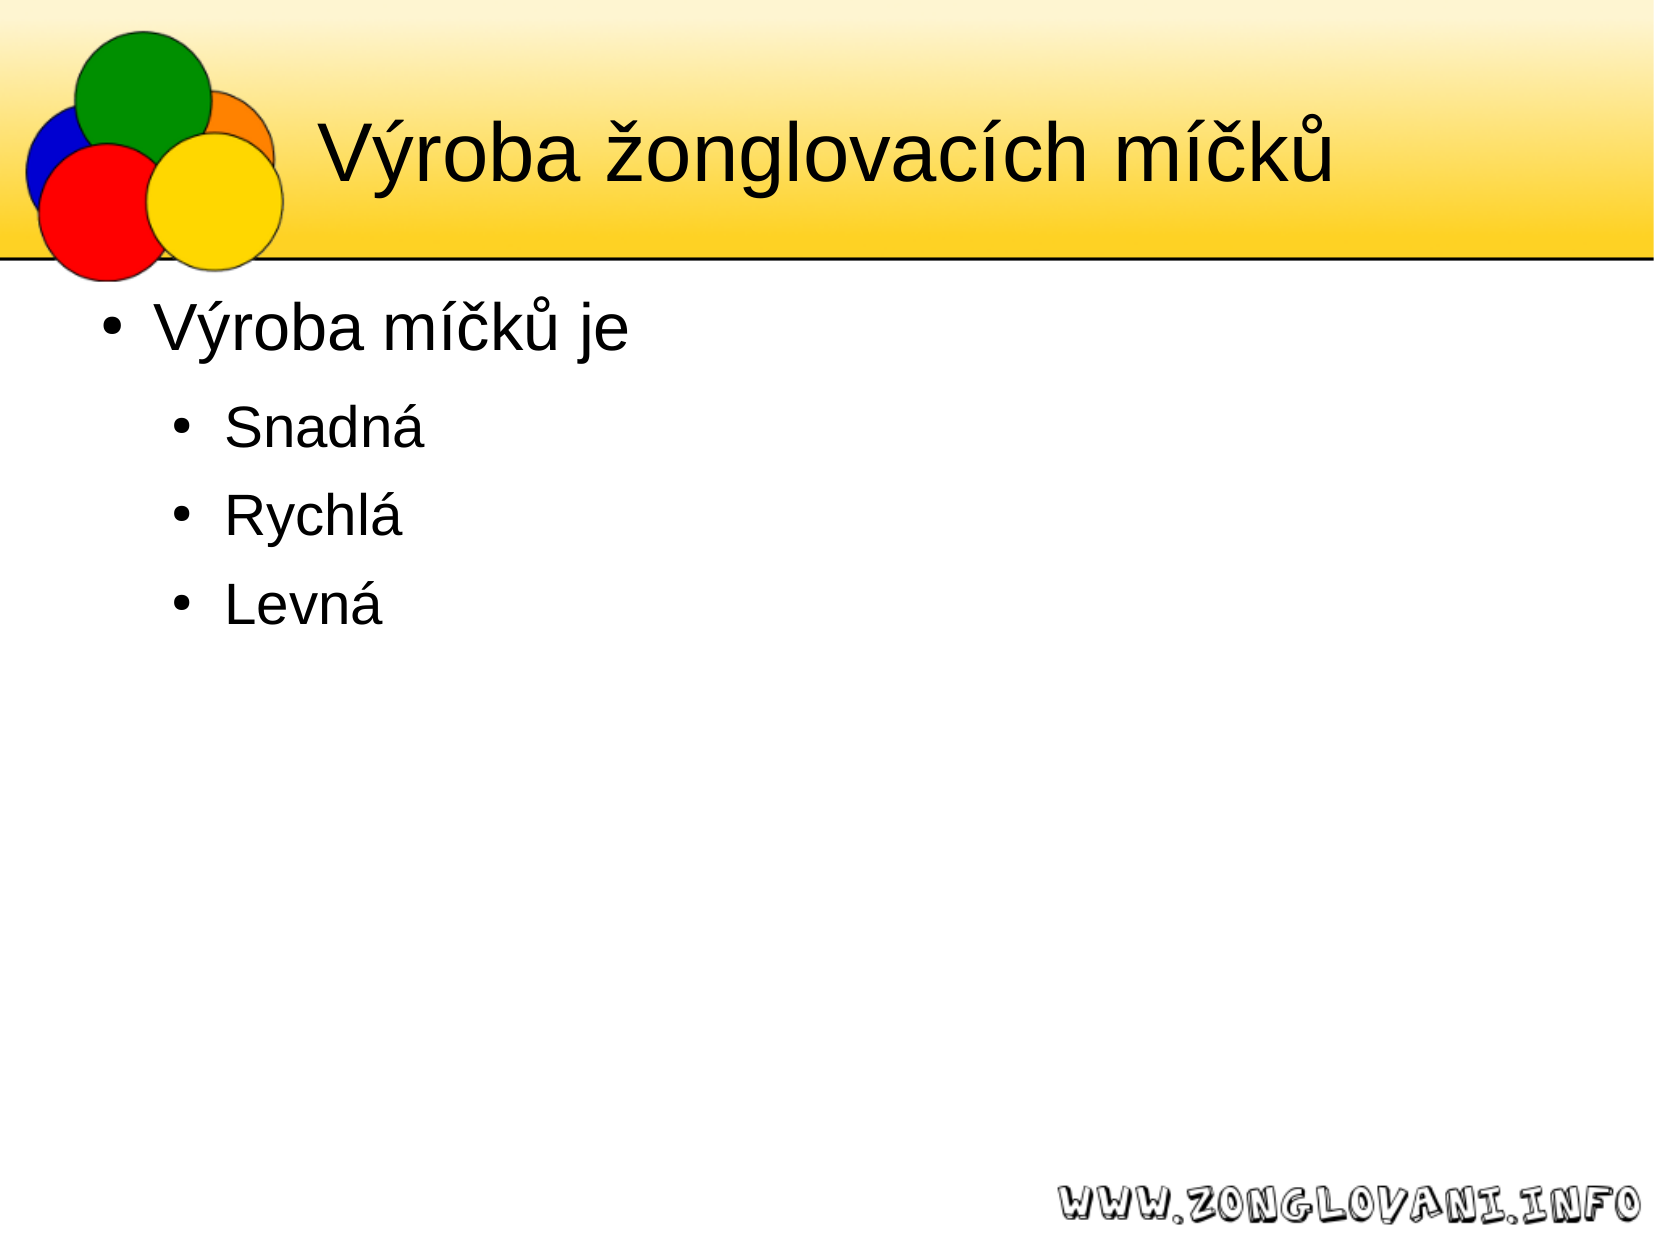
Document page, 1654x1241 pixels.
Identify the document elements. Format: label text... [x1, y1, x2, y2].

list Výroba míčků je Snadná Rychlá Levná [82, 290, 1571, 1109]
title Výroba žonglovacích míčků [82, 49, 1571, 257]
picture [0, 0, 1654, 1241]
